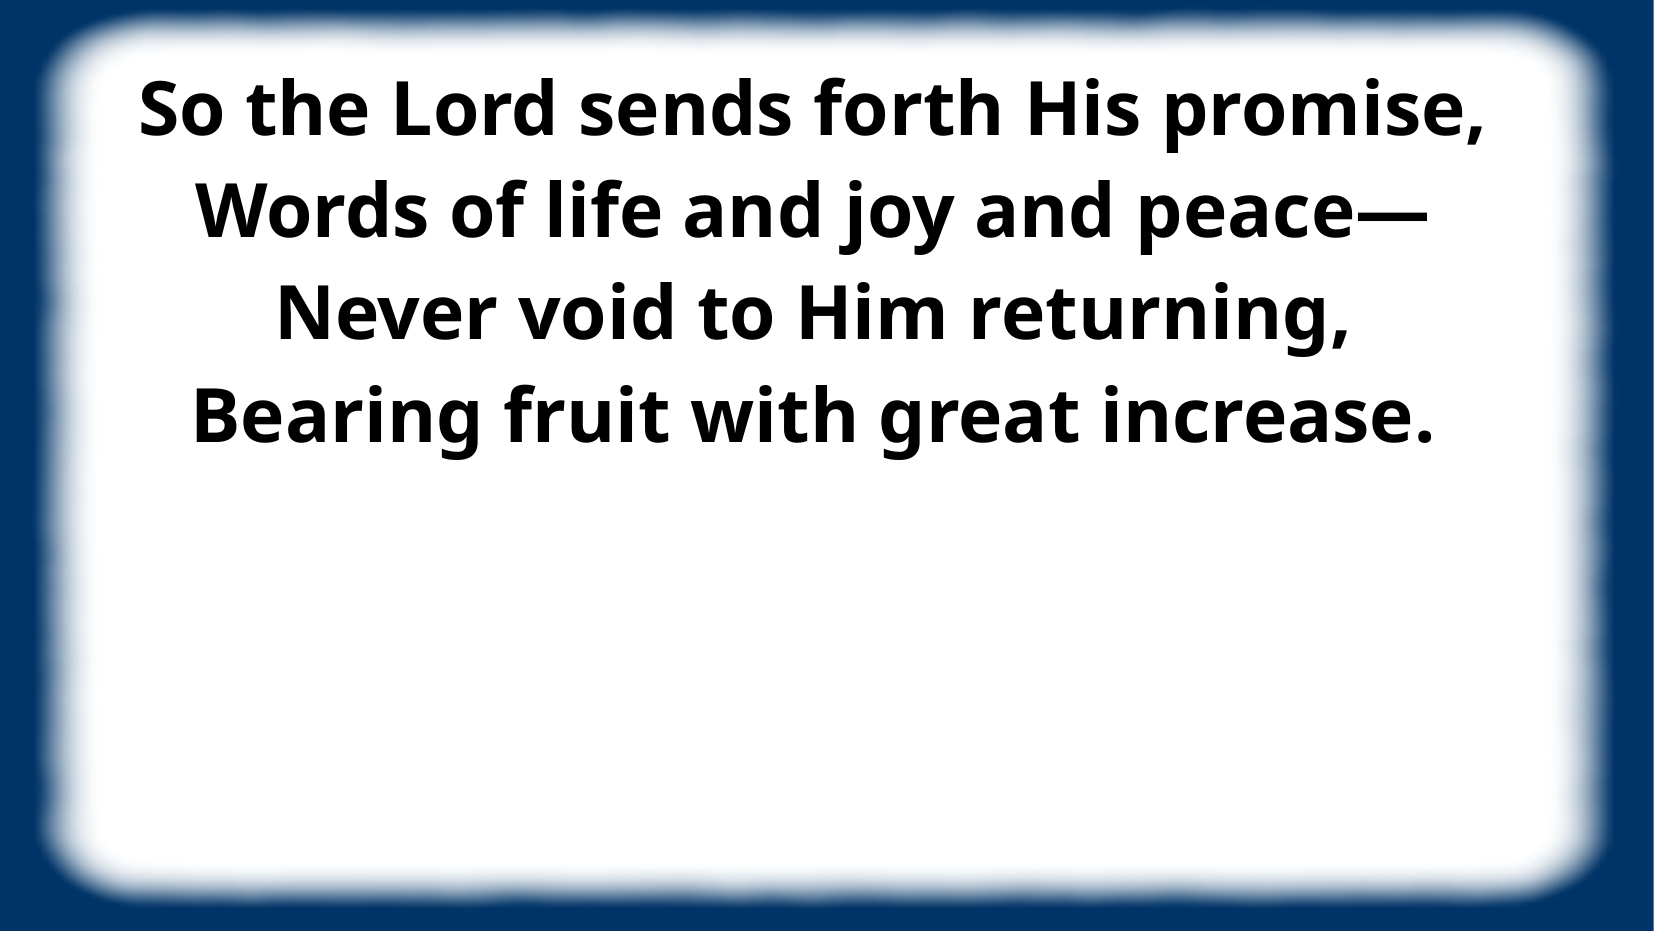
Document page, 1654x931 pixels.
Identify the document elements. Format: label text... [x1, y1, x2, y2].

picture [0, 0, 1654, 931]
text_box So the Lord sends forth His promise, Words of life and joy and peace— Never void to Him returning, Bearing fruit with great increase. [100, 47, 1526, 461]
